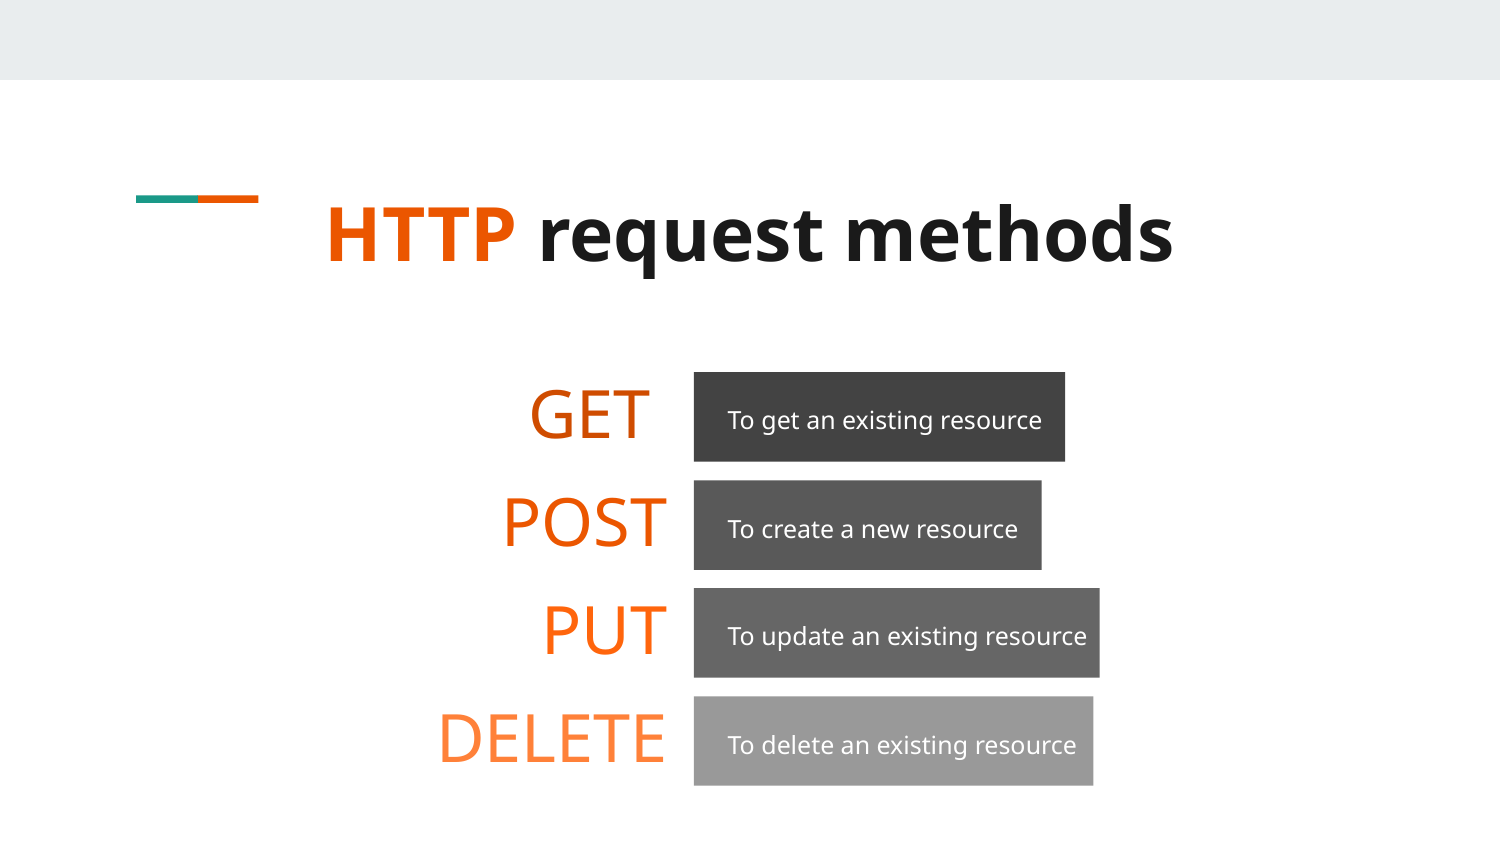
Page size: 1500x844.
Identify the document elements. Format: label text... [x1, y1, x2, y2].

text_box [693, 480, 1042, 570]
text_box To get an existing resource [712, 382, 1423, 453]
text_box POST [344, 486, 683, 564]
text_box To update an existing resource [712, 613, 1287, 654]
text_box [693, 588, 1100, 678]
text_box PUT [434, 594, 683, 672]
text_box [693, 373, 1066, 462]
text_box To create a new resource [712, 505, 1365, 547]
text_box DELETE [316, 702, 683, 780]
title HTTP request methods [119, 171, 1381, 373]
text_box GET [372, 378, 683, 456]
text_box To delete an existing resource [712, 721, 1287, 762]
text_box [693, 696, 1094, 786]
